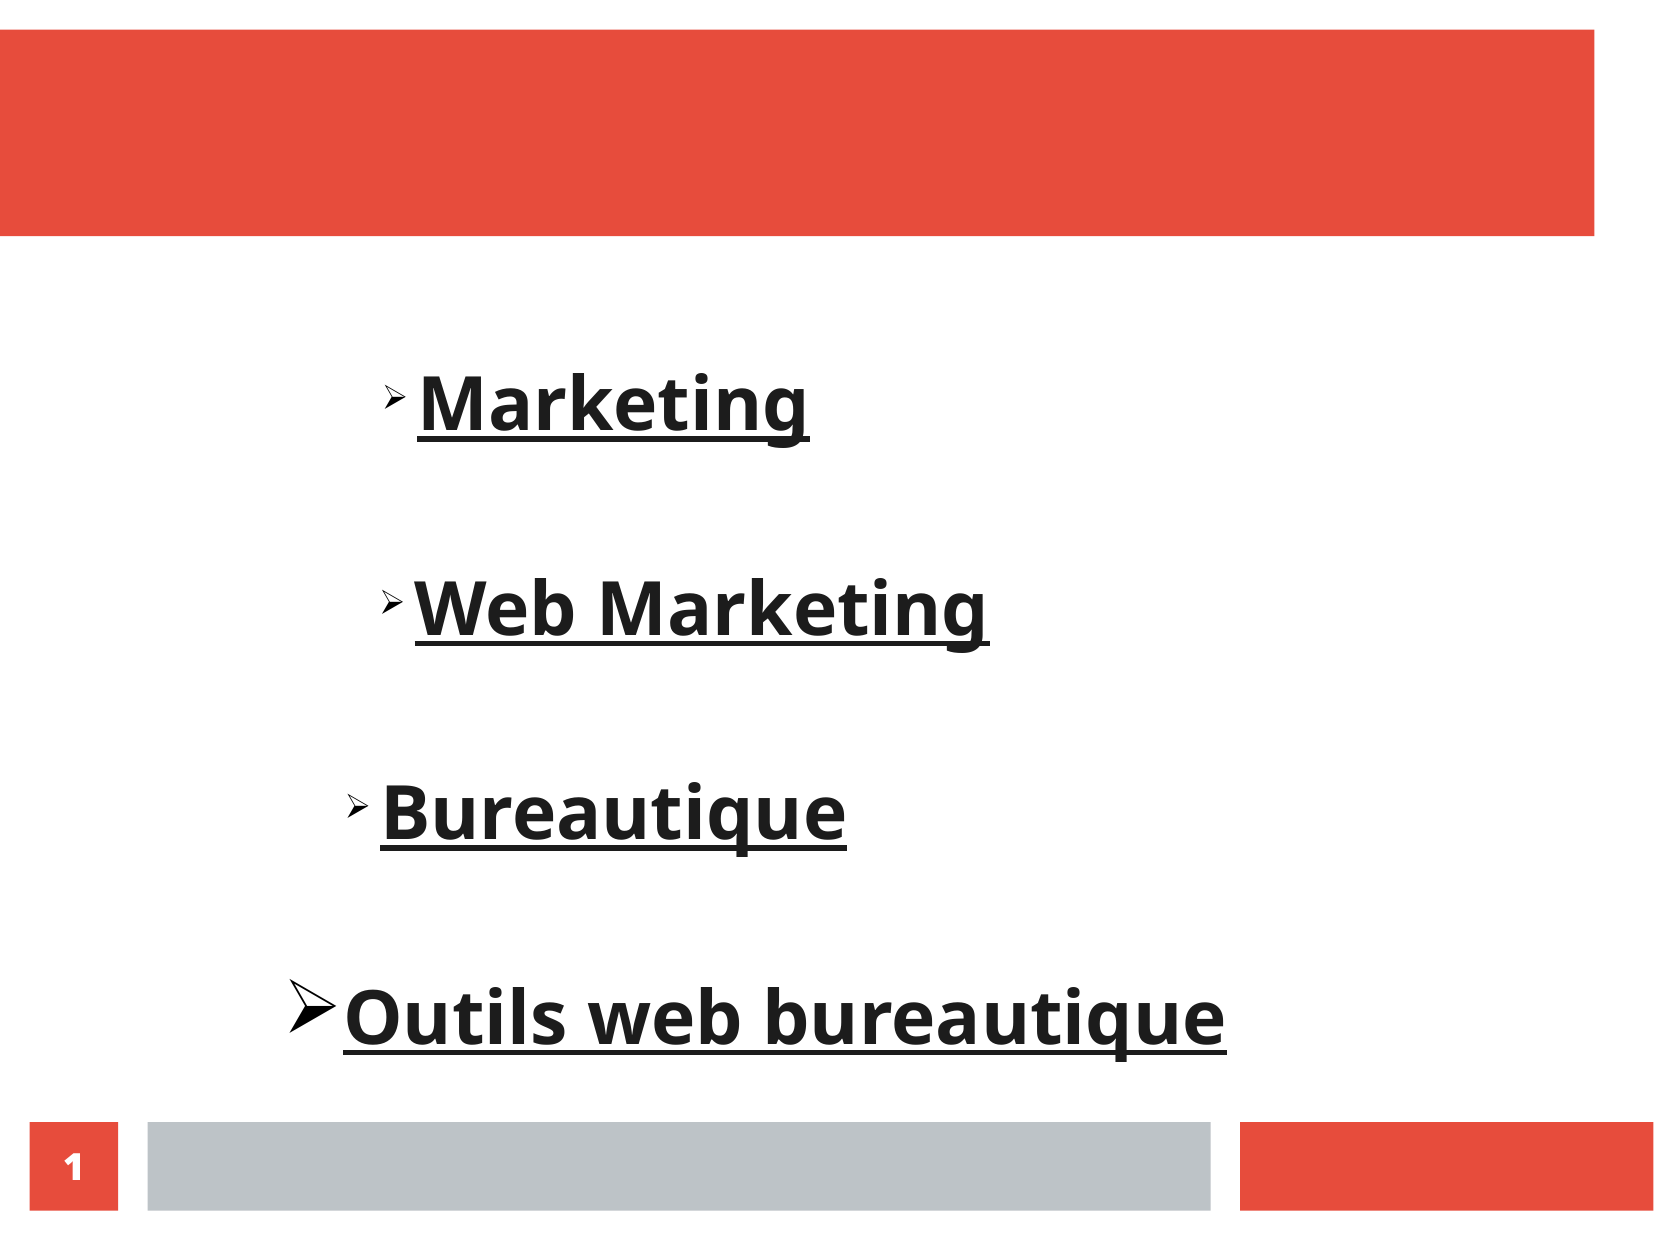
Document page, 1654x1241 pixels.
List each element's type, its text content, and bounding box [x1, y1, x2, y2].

subtitle Marketing Web Marketing Bureautique Outils web bureautique [0, 248, 1501, 1099]
